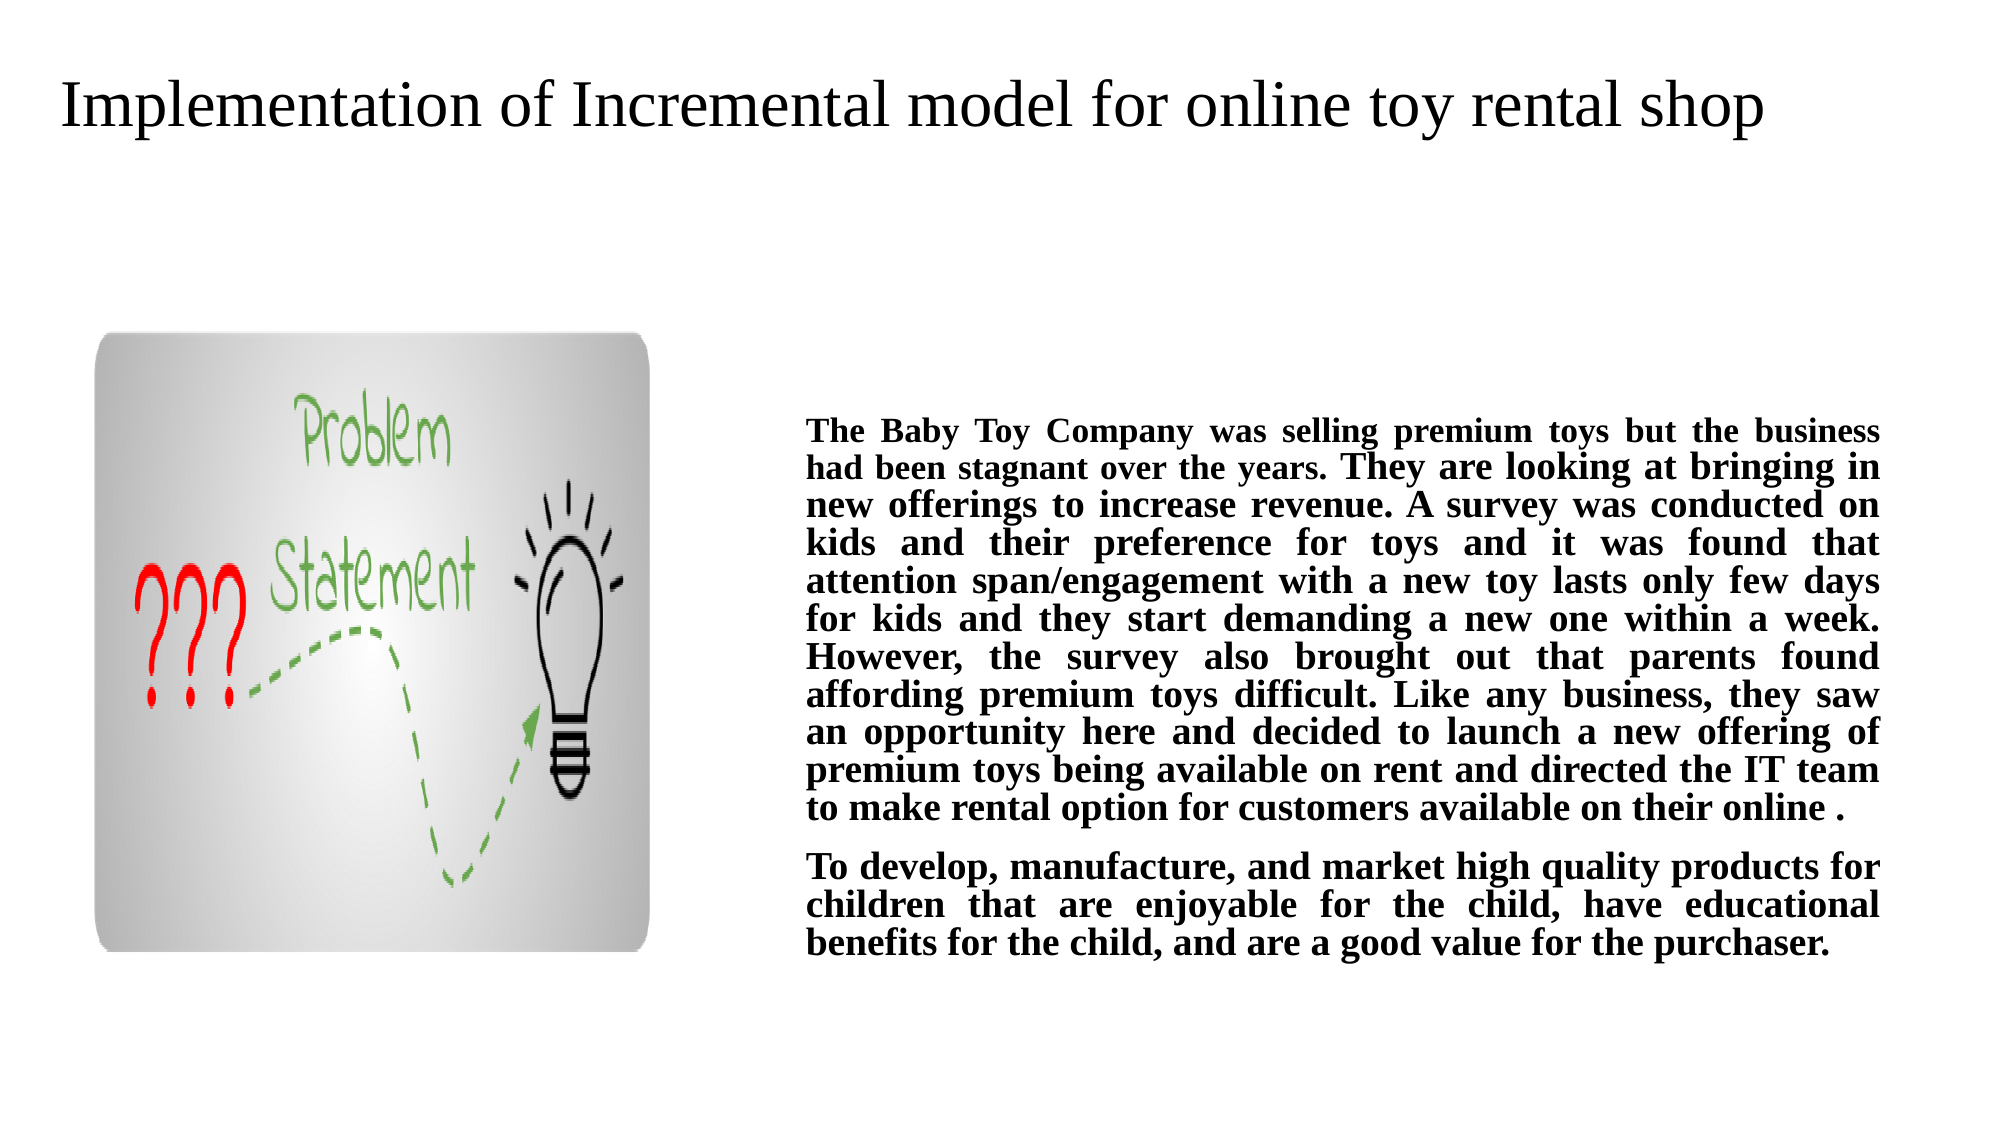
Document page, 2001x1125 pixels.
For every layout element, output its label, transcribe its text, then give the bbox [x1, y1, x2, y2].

picture [68, 345, 673, 1014]
text_box Implementation of Incremental model for online toy rental shop [45, 59, 1939, 345]
list The Baby Toy Company was selling premium toys but the business had been stagnant over the years. They are looking at bringing in new offerings to increase revenue. A survey was conducted on kids and their preference for toys and it was found that attention span/engagement with a new toy lasts only few days for kids and they start demanding a new one within a week. However, the survey also brought out that parents found affording premium toys difficult. Like any business, they saw an opportunity here and decided to launch a new offering of premium toys being available on rent and directed the IT team to make rental option for customers available on their online . To develop, manufacture, and market high quality products for children that are enjoyable for the child, have educational benefits for the child, and are a good value for the purchaser. [790, 345, 1897, 1014]
